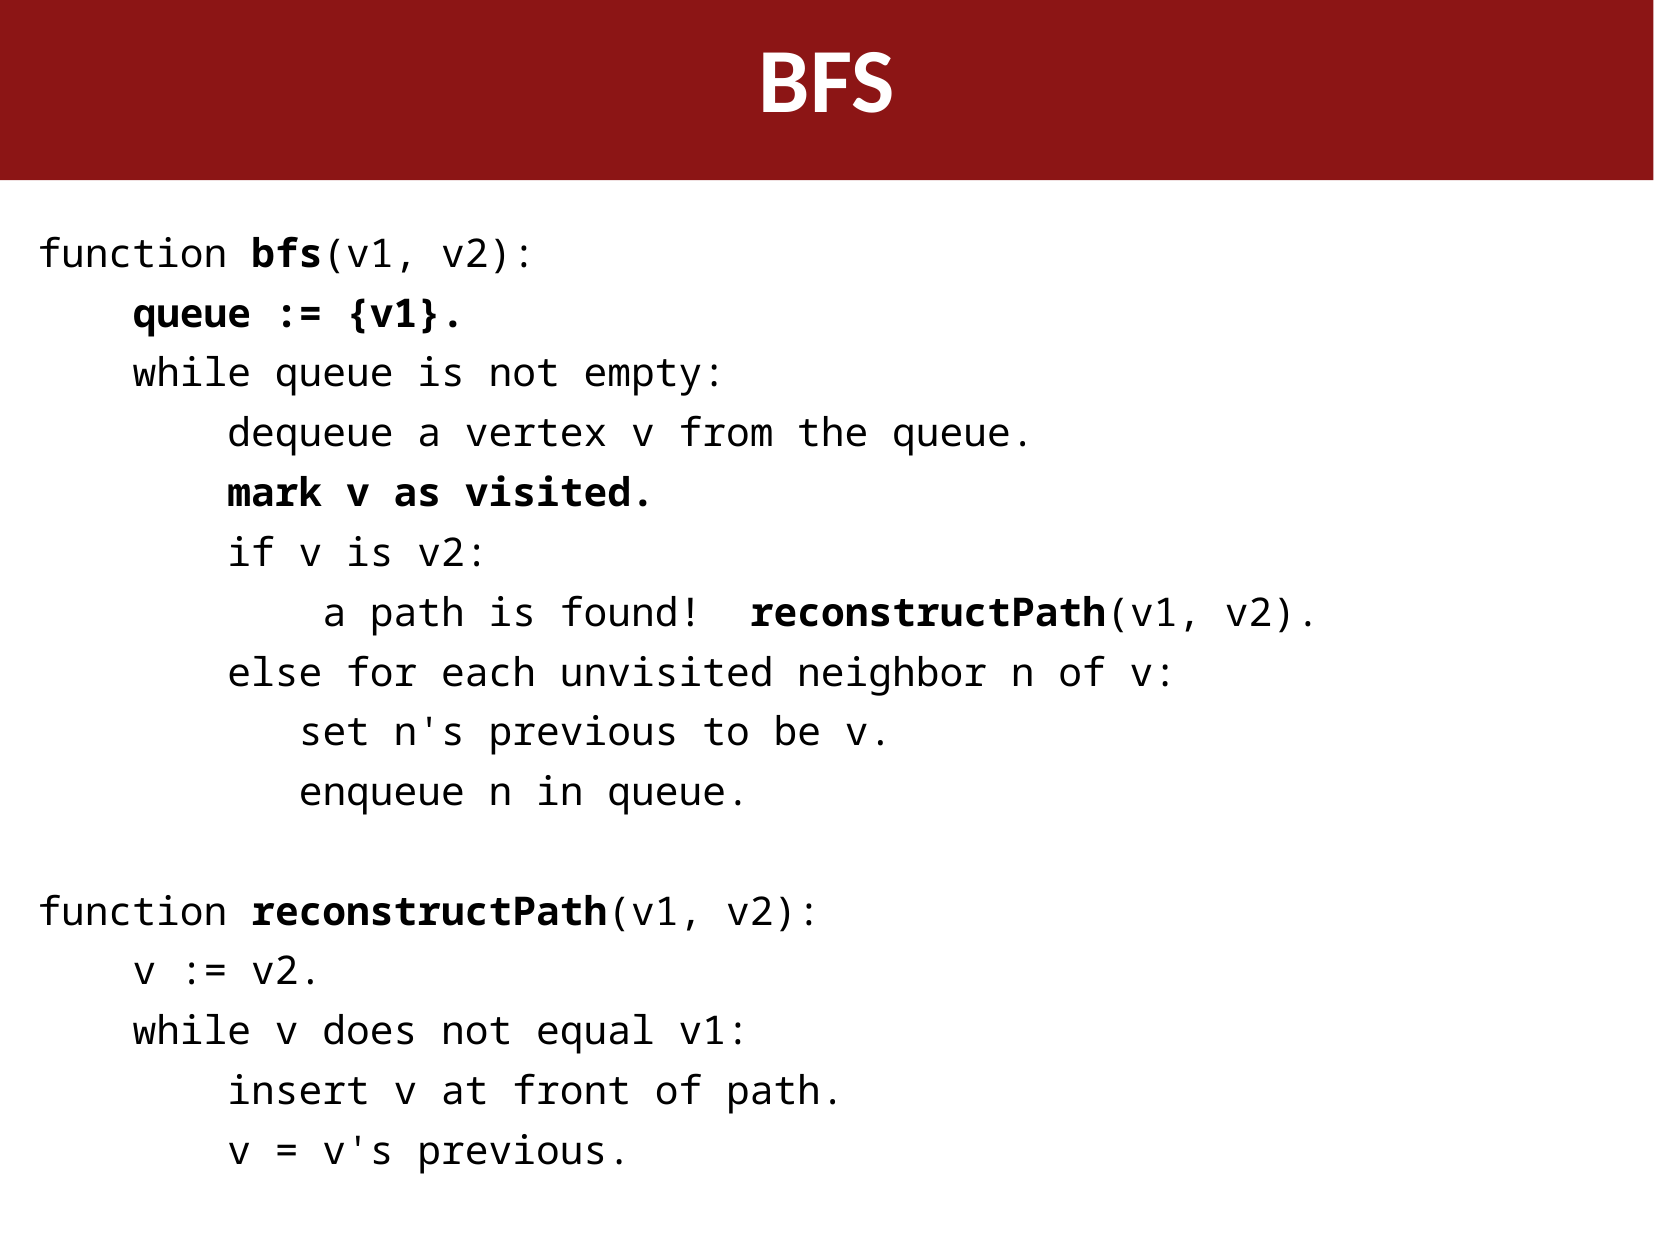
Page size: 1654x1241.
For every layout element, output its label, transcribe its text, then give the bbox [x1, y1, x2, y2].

title BFS [0, 0, 1654, 181]
list function bfs(v1, v2): queue := {v1}. while queue is not empty: dequeue a vertex v from the queue. mark v as visited. if v is v2: a path is found! reconstructPath(v1, v2). else for each unvisited neighbor n of v: set n's previous to be v. enqueue n in queue. function reconstructPath(v1, v2): v := v2. while v does not equal v1: insert v at front of path. v = v's previous. [37, 225, 1636, 1186]
